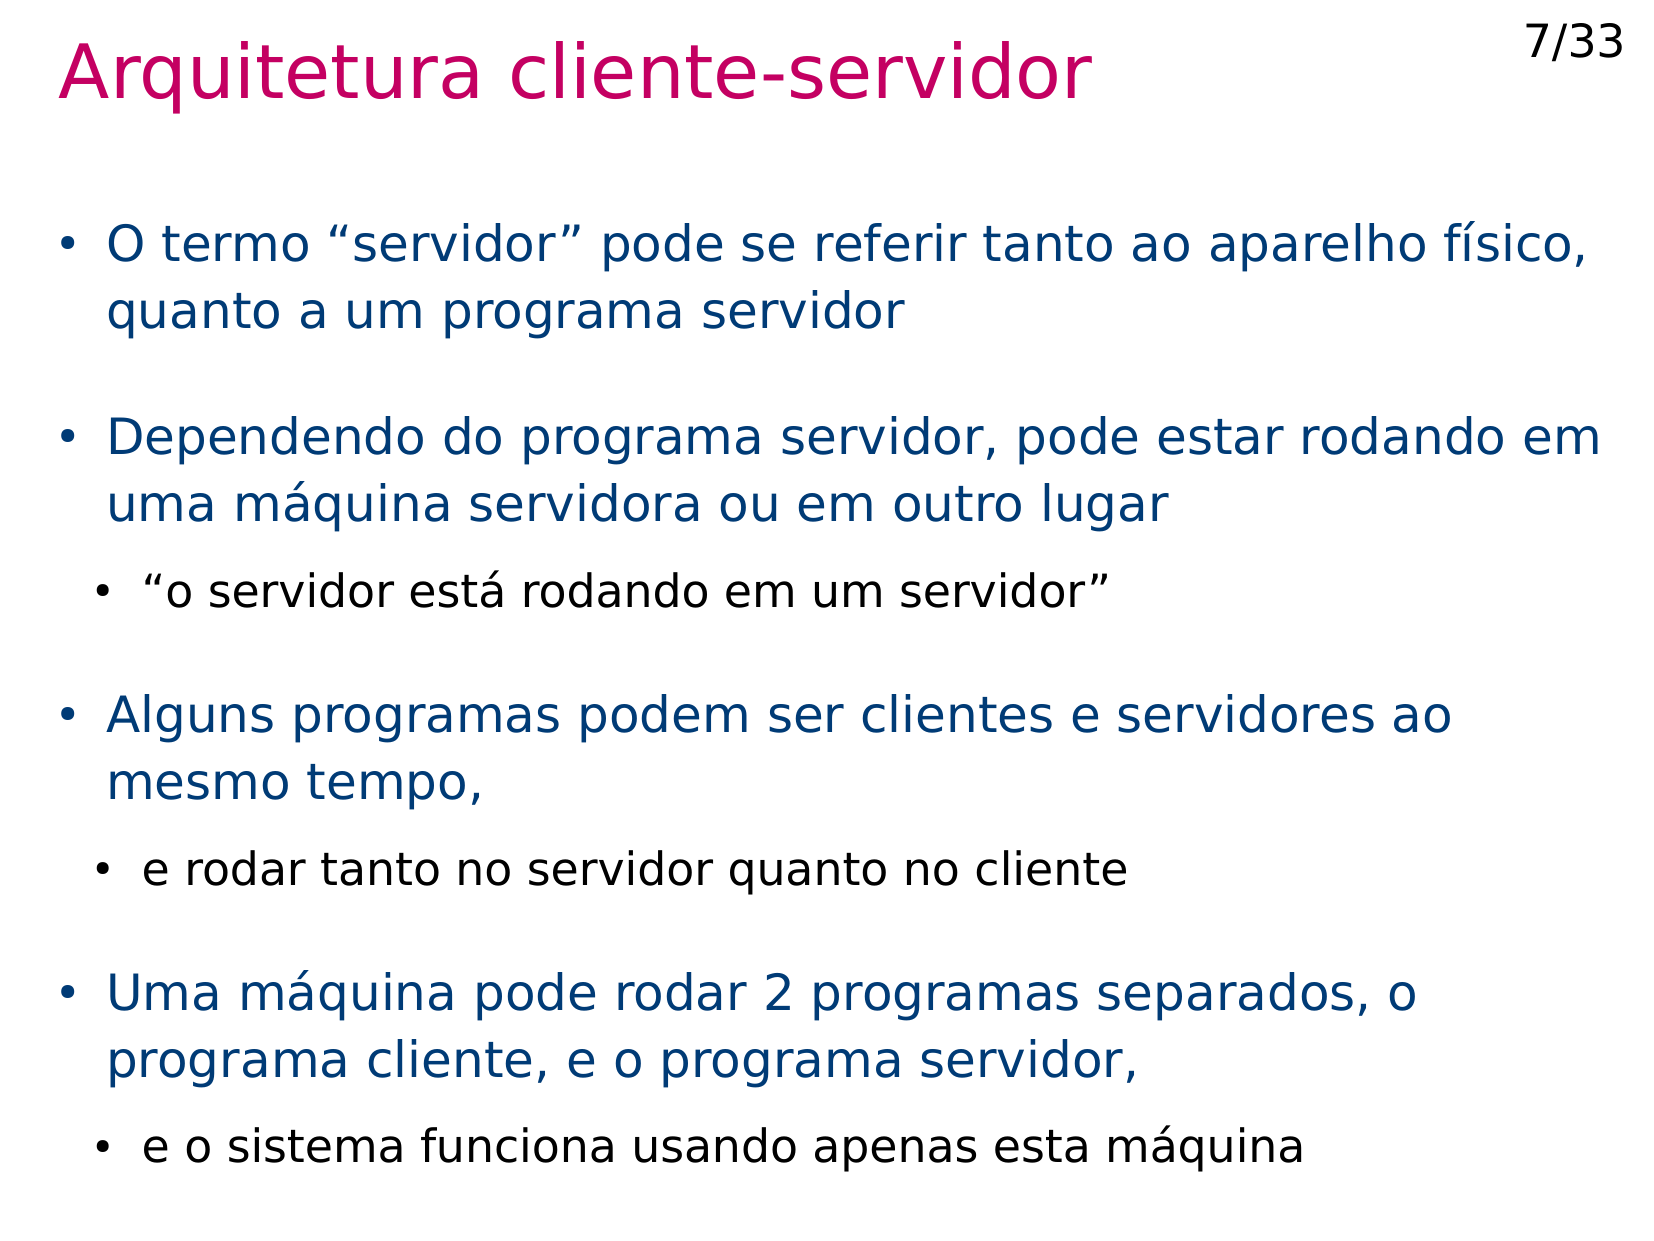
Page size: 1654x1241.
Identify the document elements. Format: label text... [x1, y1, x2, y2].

list O termo “servidor” pode se referir tanto ao aparelho físico, quanto a um programa servidor Dependendo do programa servidor, pode estar rodando em uma máquina servidora ou em outro lugar “o servidor está rodando em um servidor” Alguns programas podem ser clientes e servidores ao mesmo tempo, e rodar tanto no servidor quanto no cliente Uma máquina pode rodar 2 programas separados, o programa cliente, e o programa servidor, e o sistema funciona usando apenas esta máquina [59, 206, 1625, 1211]
title Arquitetura cliente-servidor [59, 29, 1625, 148]
